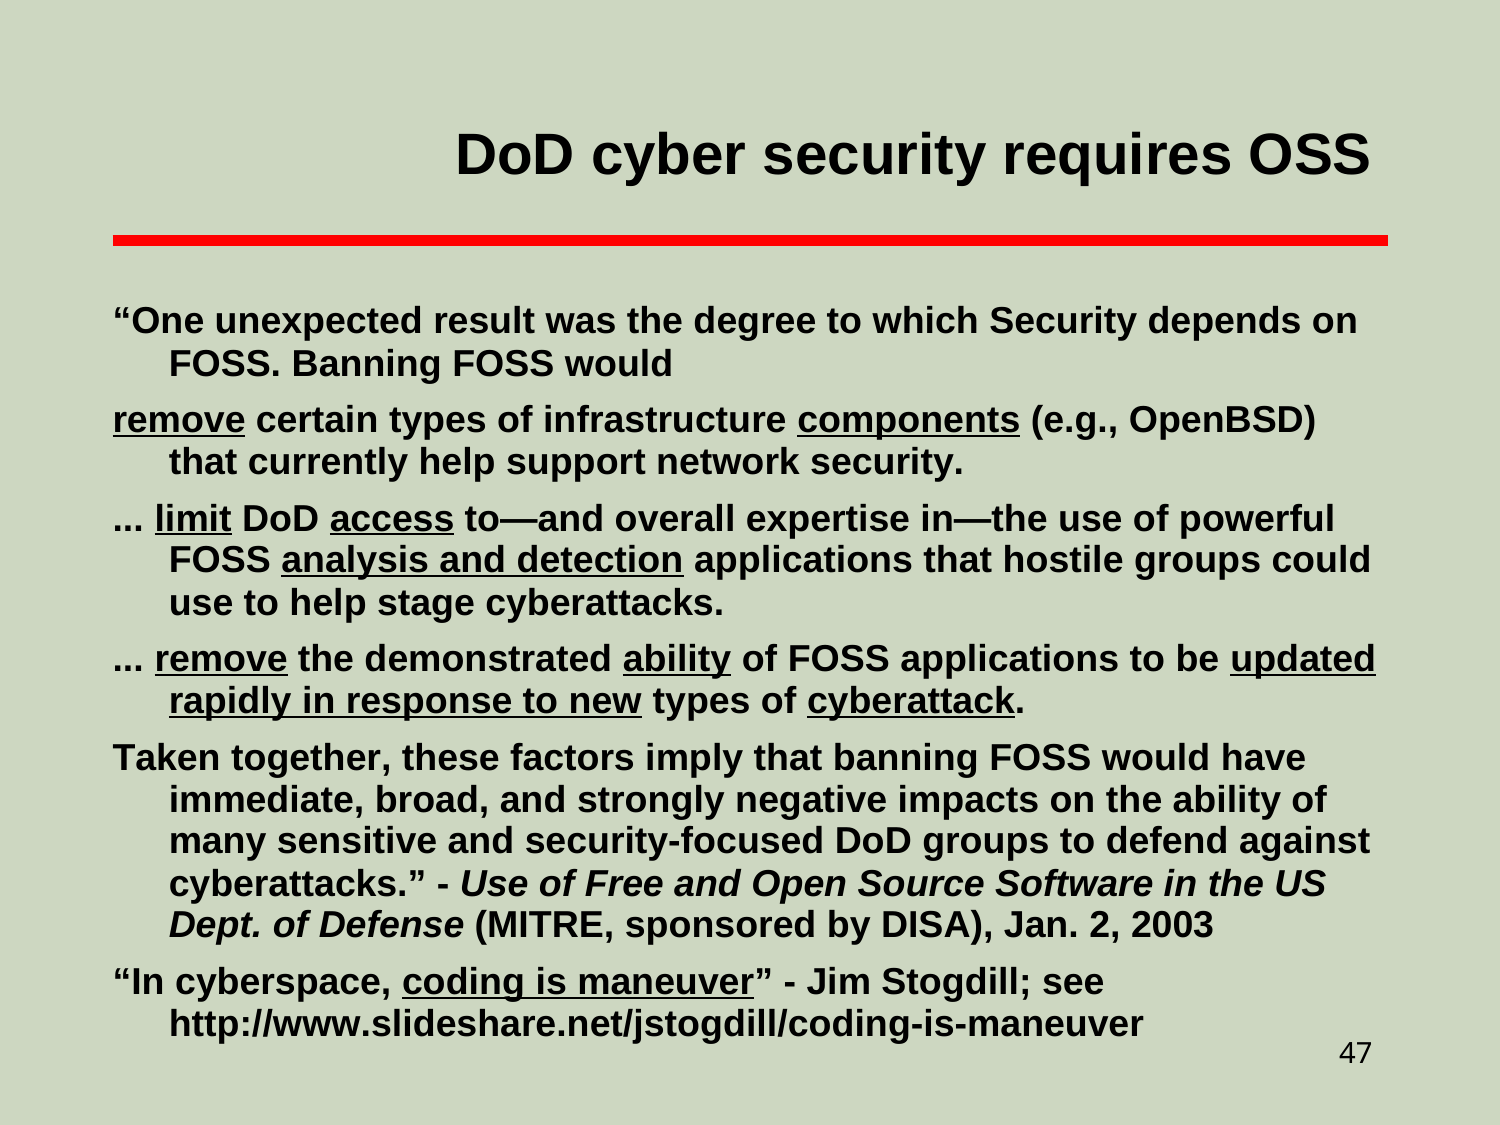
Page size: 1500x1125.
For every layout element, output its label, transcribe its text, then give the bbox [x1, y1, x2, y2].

list “One unexpected result was the degree to which Security depends on FOSS. Banning FOSS would remove certain types of infrastructure components (e.g., OpenBSD) that currently help support network security. ... limit DoD access to—and overall expertise in—the use of powerful FOSS analysis and detection applications that hostile groups could use to help stage cyberattacks. ... remove the demonstrated ability of FOSS applications to be updated rapidly in response to new types of cyberattack. Taken together, these factors imply that banning FOSS would have immediate, broad, and strongly negative impacts on the ability of many sensitive and security-focused DoD groups to defend against cyberattacks.” - Use of Free and Open Source Software in the US Dept. of Defense (MITRE, sponsored by DISA), Jan. 2, 2003 “In cyberspace, coding is maneuver” - Jim Stogdill; see http://www.slideshare.net/jstogdill/coding-is-maneuver [112, 299, 1388, 1045]
title DoD cyber security requires OSS [337, 85, 1388, 224]
